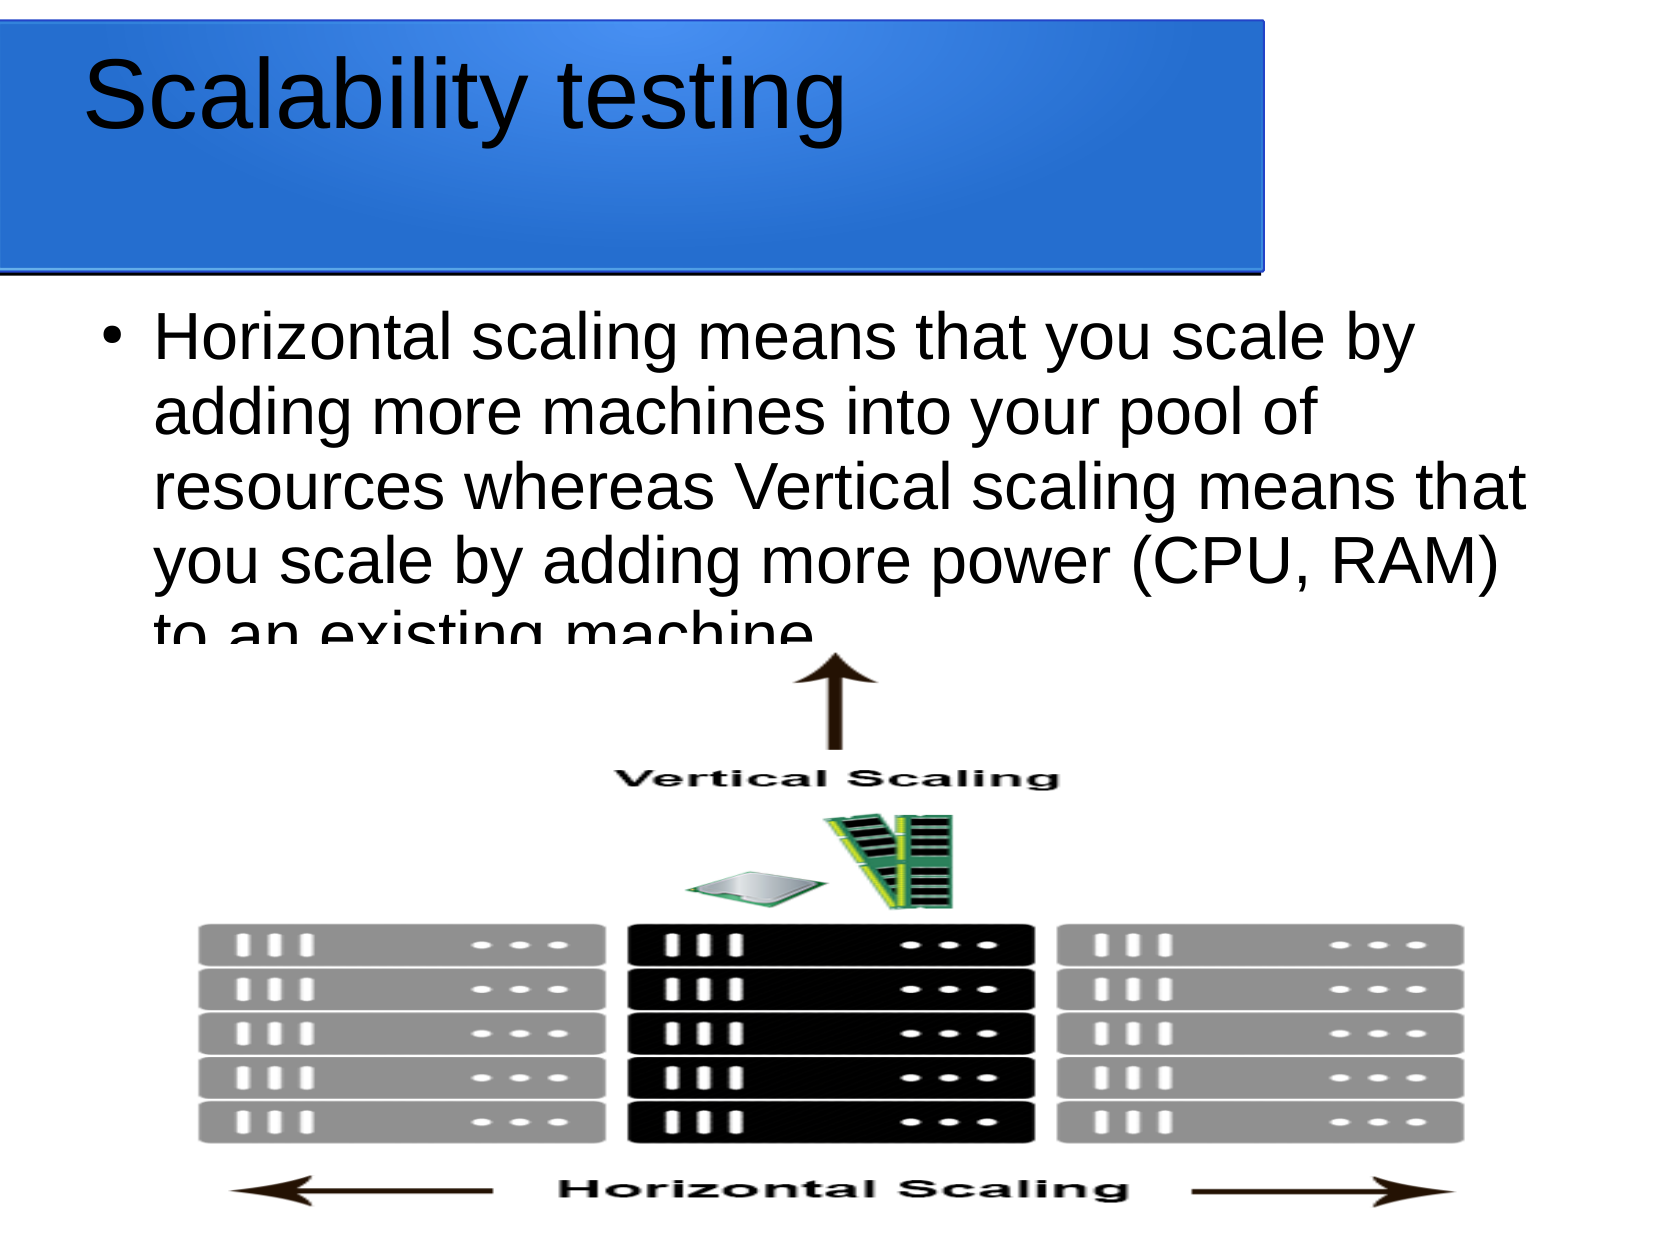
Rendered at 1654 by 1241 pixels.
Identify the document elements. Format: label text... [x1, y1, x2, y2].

picture [150, 644, 1531, 1230]
list Horizontal scaling means that you scale by adding more machines into your pool of resources whereas Vertical scaling means that you scale by adding more power (CPU, RAM) to an existing machine. [82, 299, 1571, 1019]
title Scalability testing [82, 38, 1235, 261]
